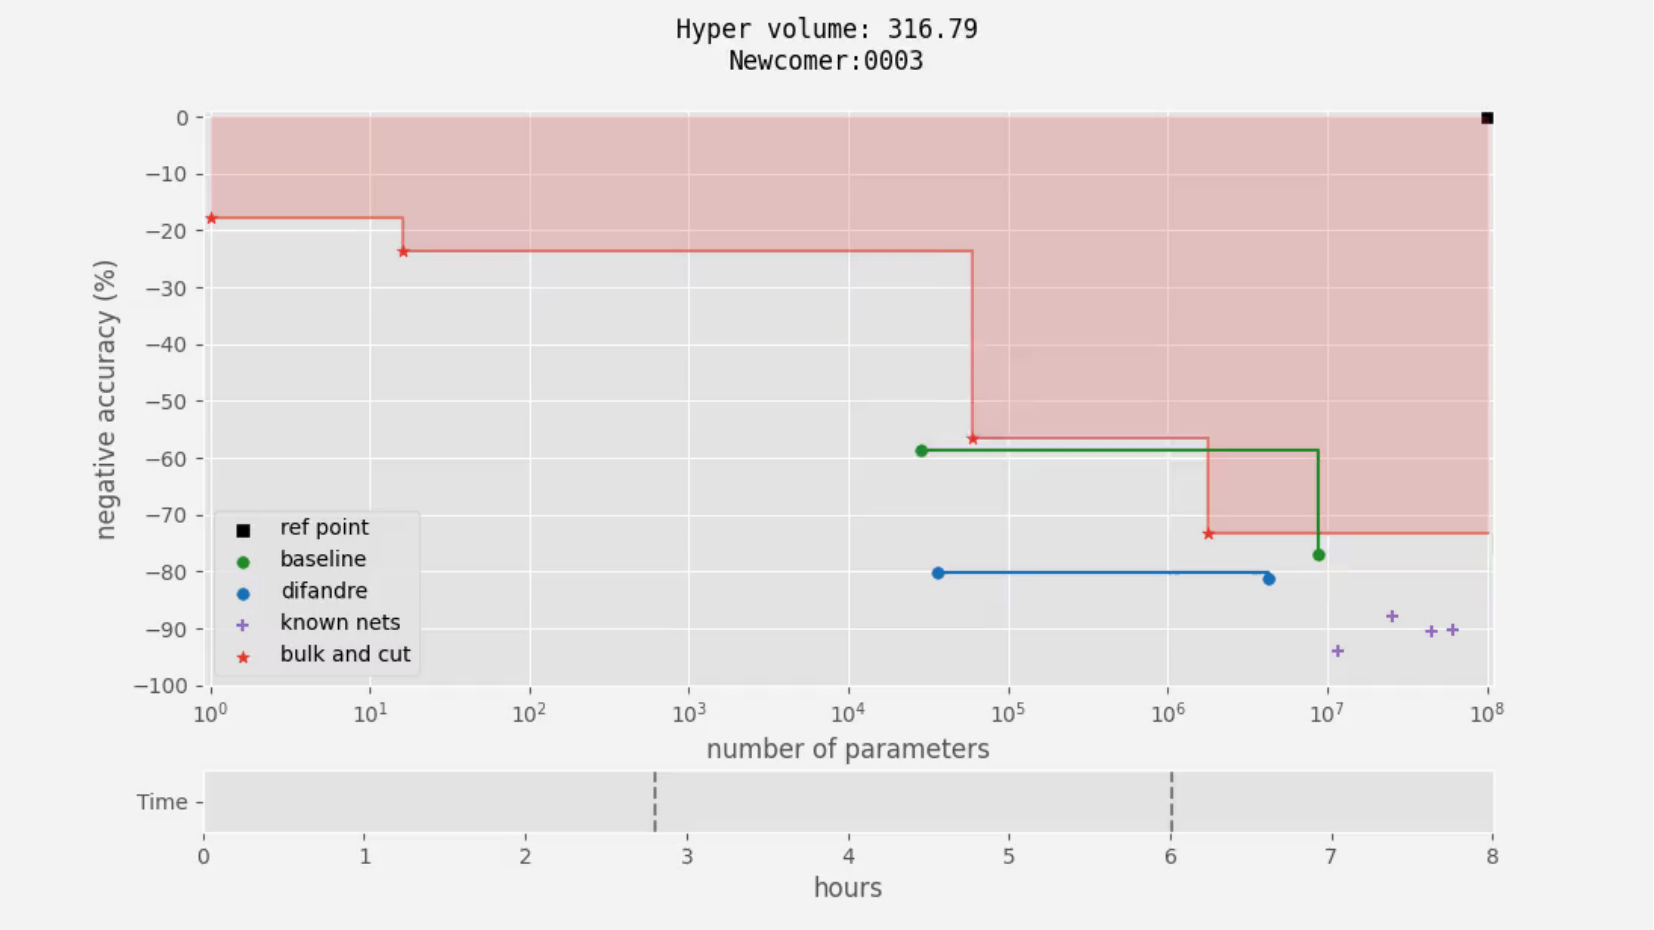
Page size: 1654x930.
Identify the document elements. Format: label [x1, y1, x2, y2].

text_box [0, 0, 1653, 930]
